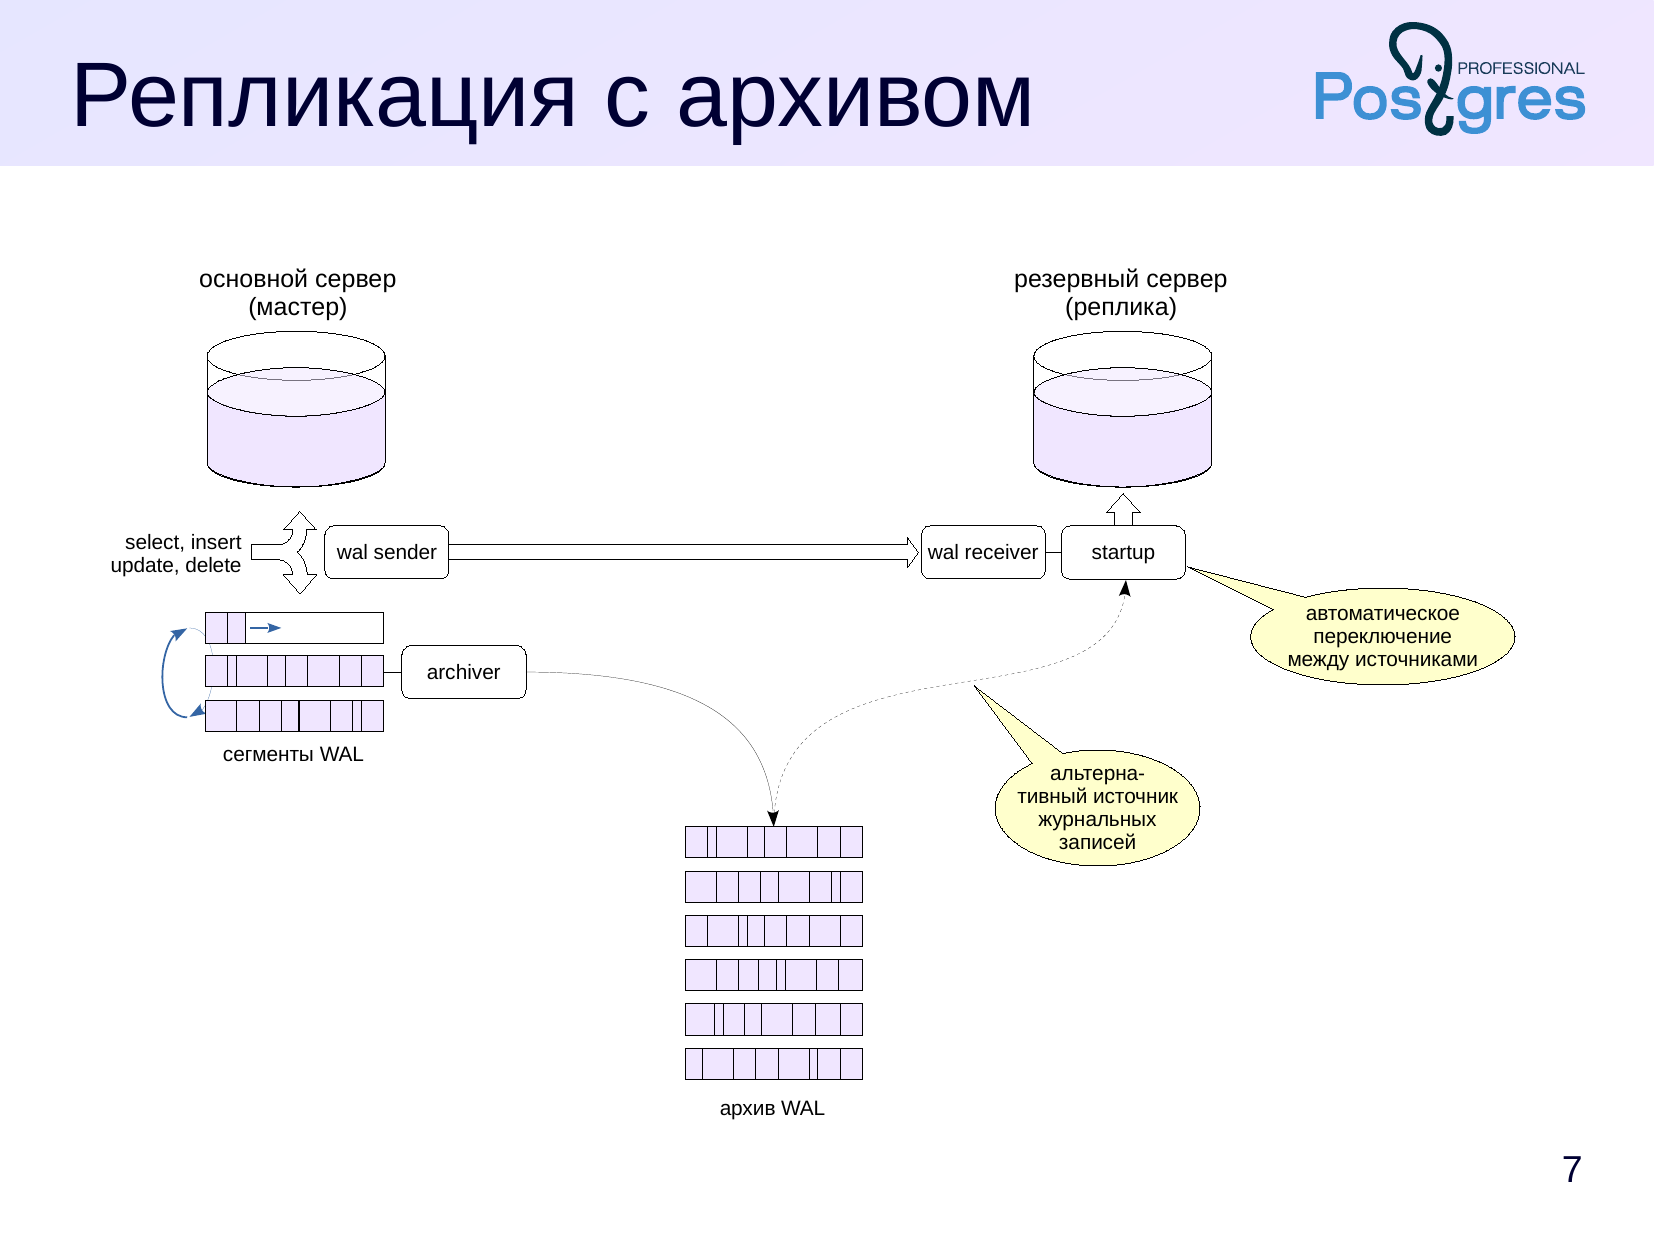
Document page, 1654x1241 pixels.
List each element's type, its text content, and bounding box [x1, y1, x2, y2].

text_box [1106, 493, 1141, 525]
text_box [686, 872, 862, 902]
text_box wal receiver [921, 525, 1046, 579]
text_box основной сервер (мастер) [184, 257, 412, 329]
text_box [686, 1004, 862, 1035]
text_box startup [1061, 525, 1186, 580]
text_box [206, 701, 383, 731]
text_box резервный сервер (реплика) [999, 257, 1244, 329]
text_box select, insert update, delete [95, 523, 258, 586]
text_box [686, 960, 862, 990]
title Репликация с архивом [70, 43, 1241, 147]
text_box [206, 613, 246, 643]
text_box альтерна- тивный источник журнальных записей [974, 685, 1201, 866]
text_box [258, 511, 317, 594]
text_box wal sender [324, 525, 449, 579]
text_box архив WAL [705, 1089, 841, 1128]
text_box сегменты WAL [208, 735, 379, 775]
text_box [686, 916, 862, 946]
text_box [686, 1049, 862, 1079]
text_box автоматическое переключение между источниками [1187, 566, 1516, 685]
text_box [1033, 331, 1212, 488]
text_box archiver [401, 645, 527, 699]
text_box [449, 537, 919, 568]
text_box [686, 827, 862, 857]
text_box [206, 656, 383, 686]
text_box [207, 331, 386, 488]
